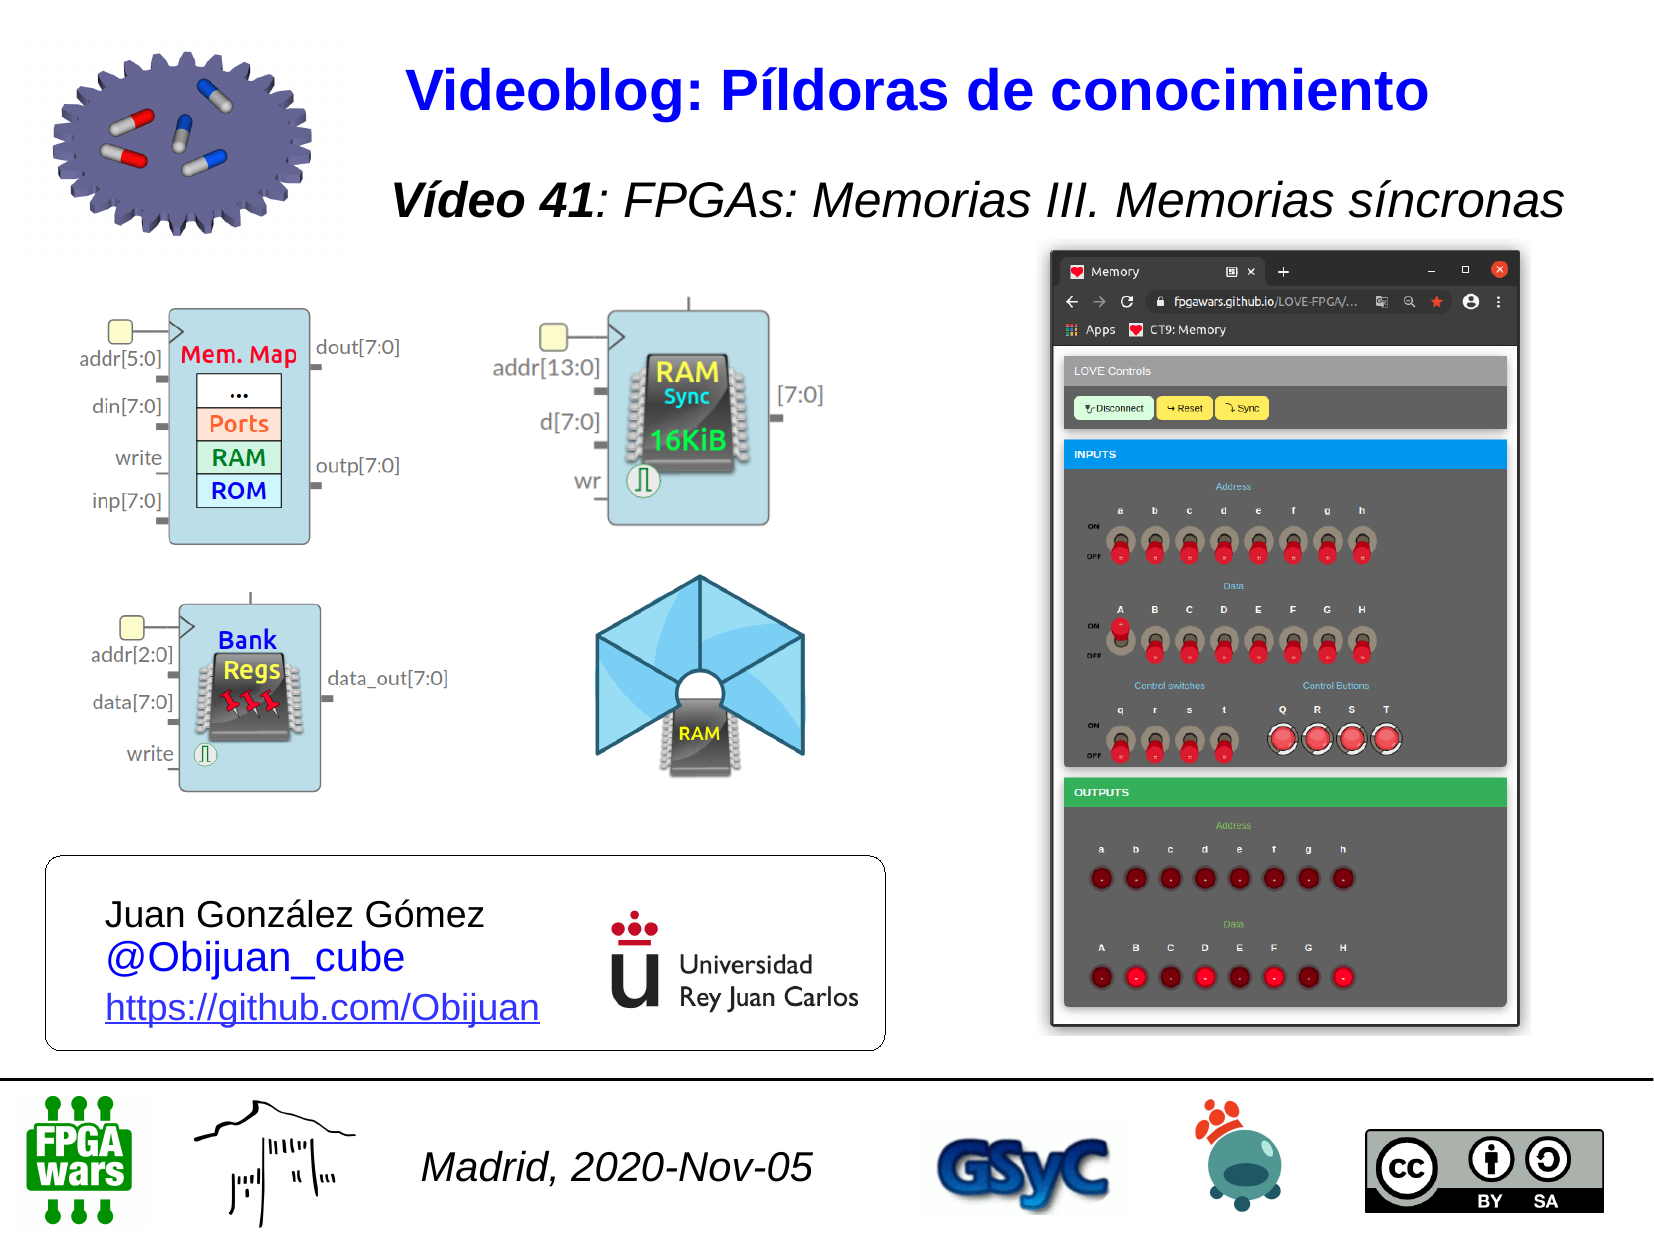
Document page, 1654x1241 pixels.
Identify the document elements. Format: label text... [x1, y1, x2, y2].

title Videoblog: Píldoras de conocimiento [405, 15, 1456, 144]
picture [1365, 1120, 1604, 1221]
picture [919, 1120, 1126, 1215]
picture [1036, 239, 1531, 1036]
text_box [45, 855, 886, 1051]
picture [595, 900, 871, 1021]
text_box @Obijuan_cube [90, 926, 451, 1002]
picture [15, 1095, 150, 1230]
text_box https://github.com/Obijuan [90, 978, 556, 1036]
text_box Juan González Gómez [90, 885, 601, 946]
picture [475, 255, 841, 545]
picture [15, 28, 422, 556]
picture [570, 555, 826, 821]
picture [180, 1089, 376, 1241]
text_box Madrid, 2020-Nov-05 [376, 1120, 857, 1214]
picture [75, 585, 466, 801]
text_box Vídeo 41: FPGAs: Memorias III. Memorias síncronas [390, 144, 1576, 256]
picture [1180, 1099, 1306, 1215]
